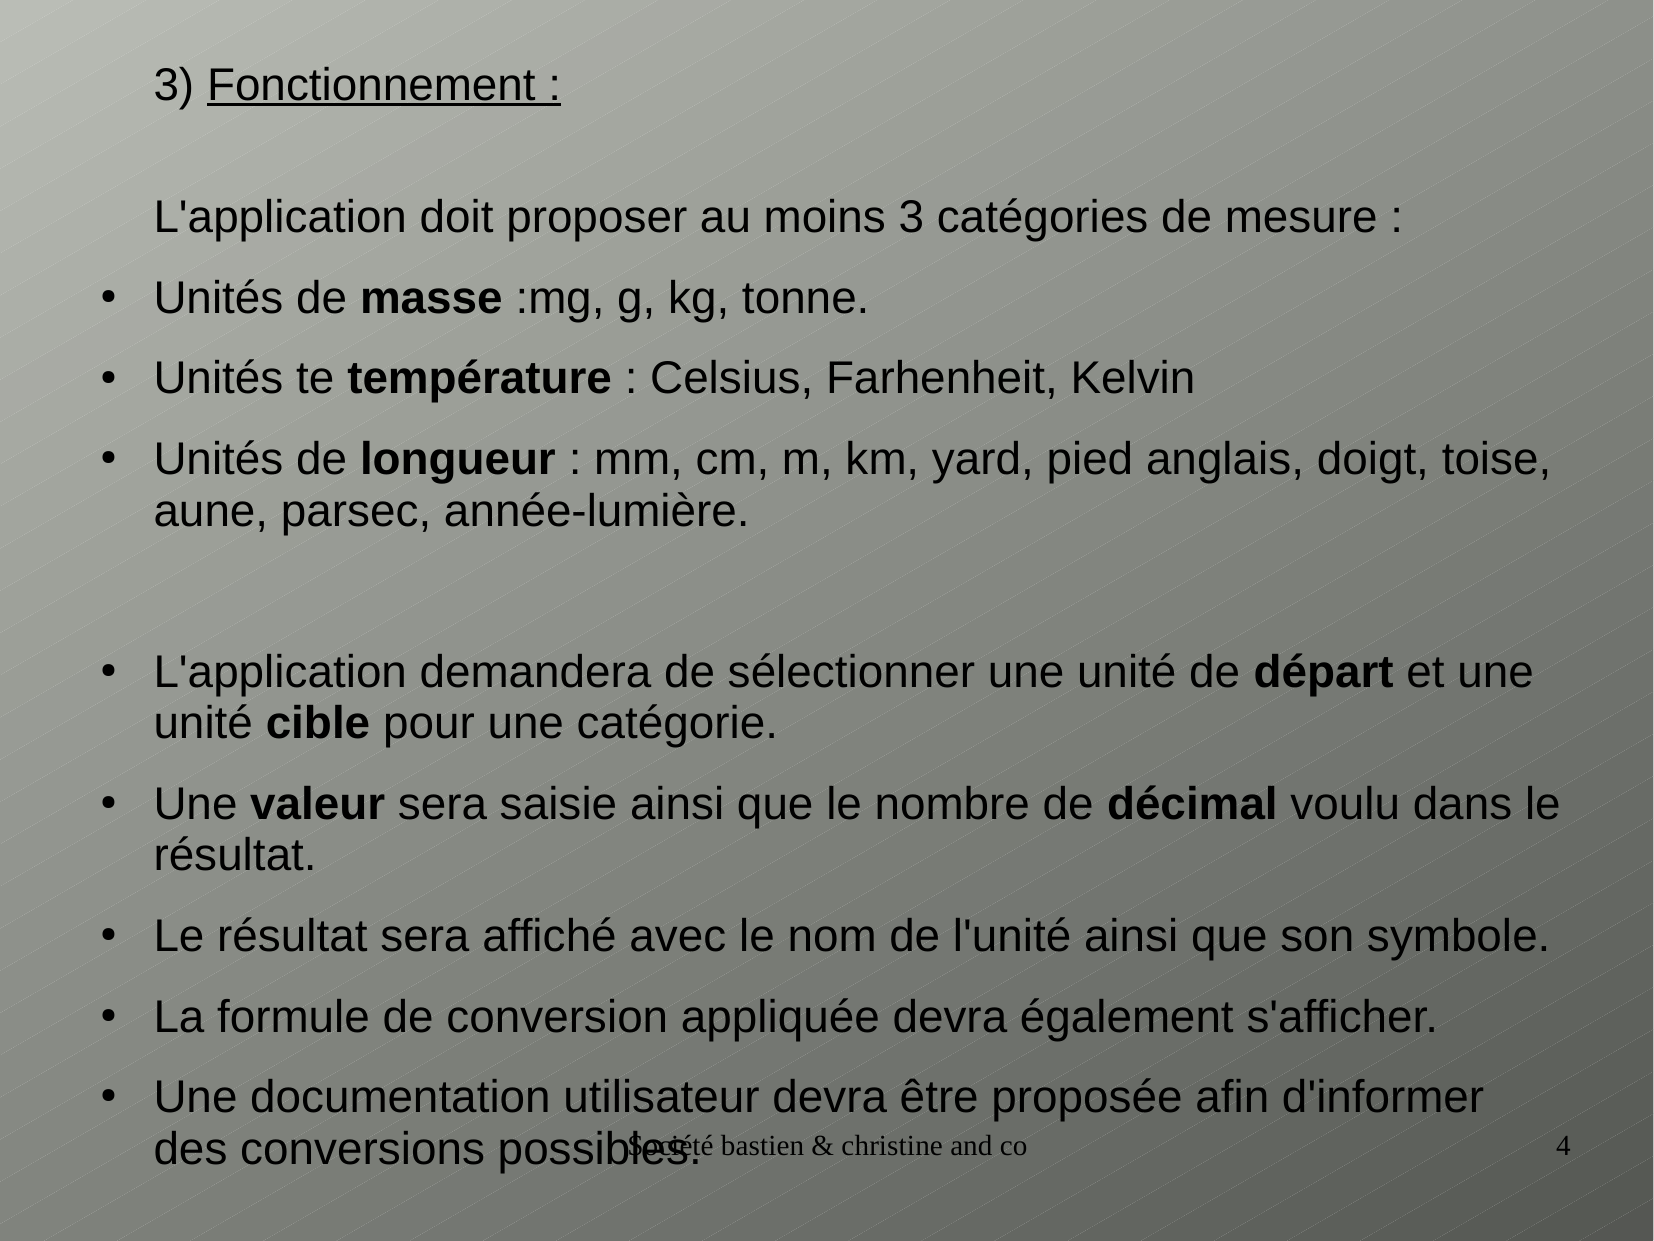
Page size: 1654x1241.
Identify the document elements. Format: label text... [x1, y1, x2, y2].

list 3) Fonctionnement : L'application doit proposer au moins 3 catégories de mesure : Unités de masse :mg, g, kg, tonne. Unités te température : Celsius, Farhenheit, Kelvin Unités de longueur : mm, cm, m, km, yard, pied anglais, doigt, toise, aune, parsec, année-lumière. L'application demandera de sélectionner une unité de départ et une unité cible pour une catégorie. Une valeur sera saisie ainsi que le nombre de décimal voulu dans le résultat. Le résultat sera affiché avec le nom de l'unité ainsi que son symbole. La formule de conversion appliquée devra également s'afficher. Une documentation utilisateur devra être proposée afin d'informer des conversions possibles. [82, 59, 1571, 1174]
